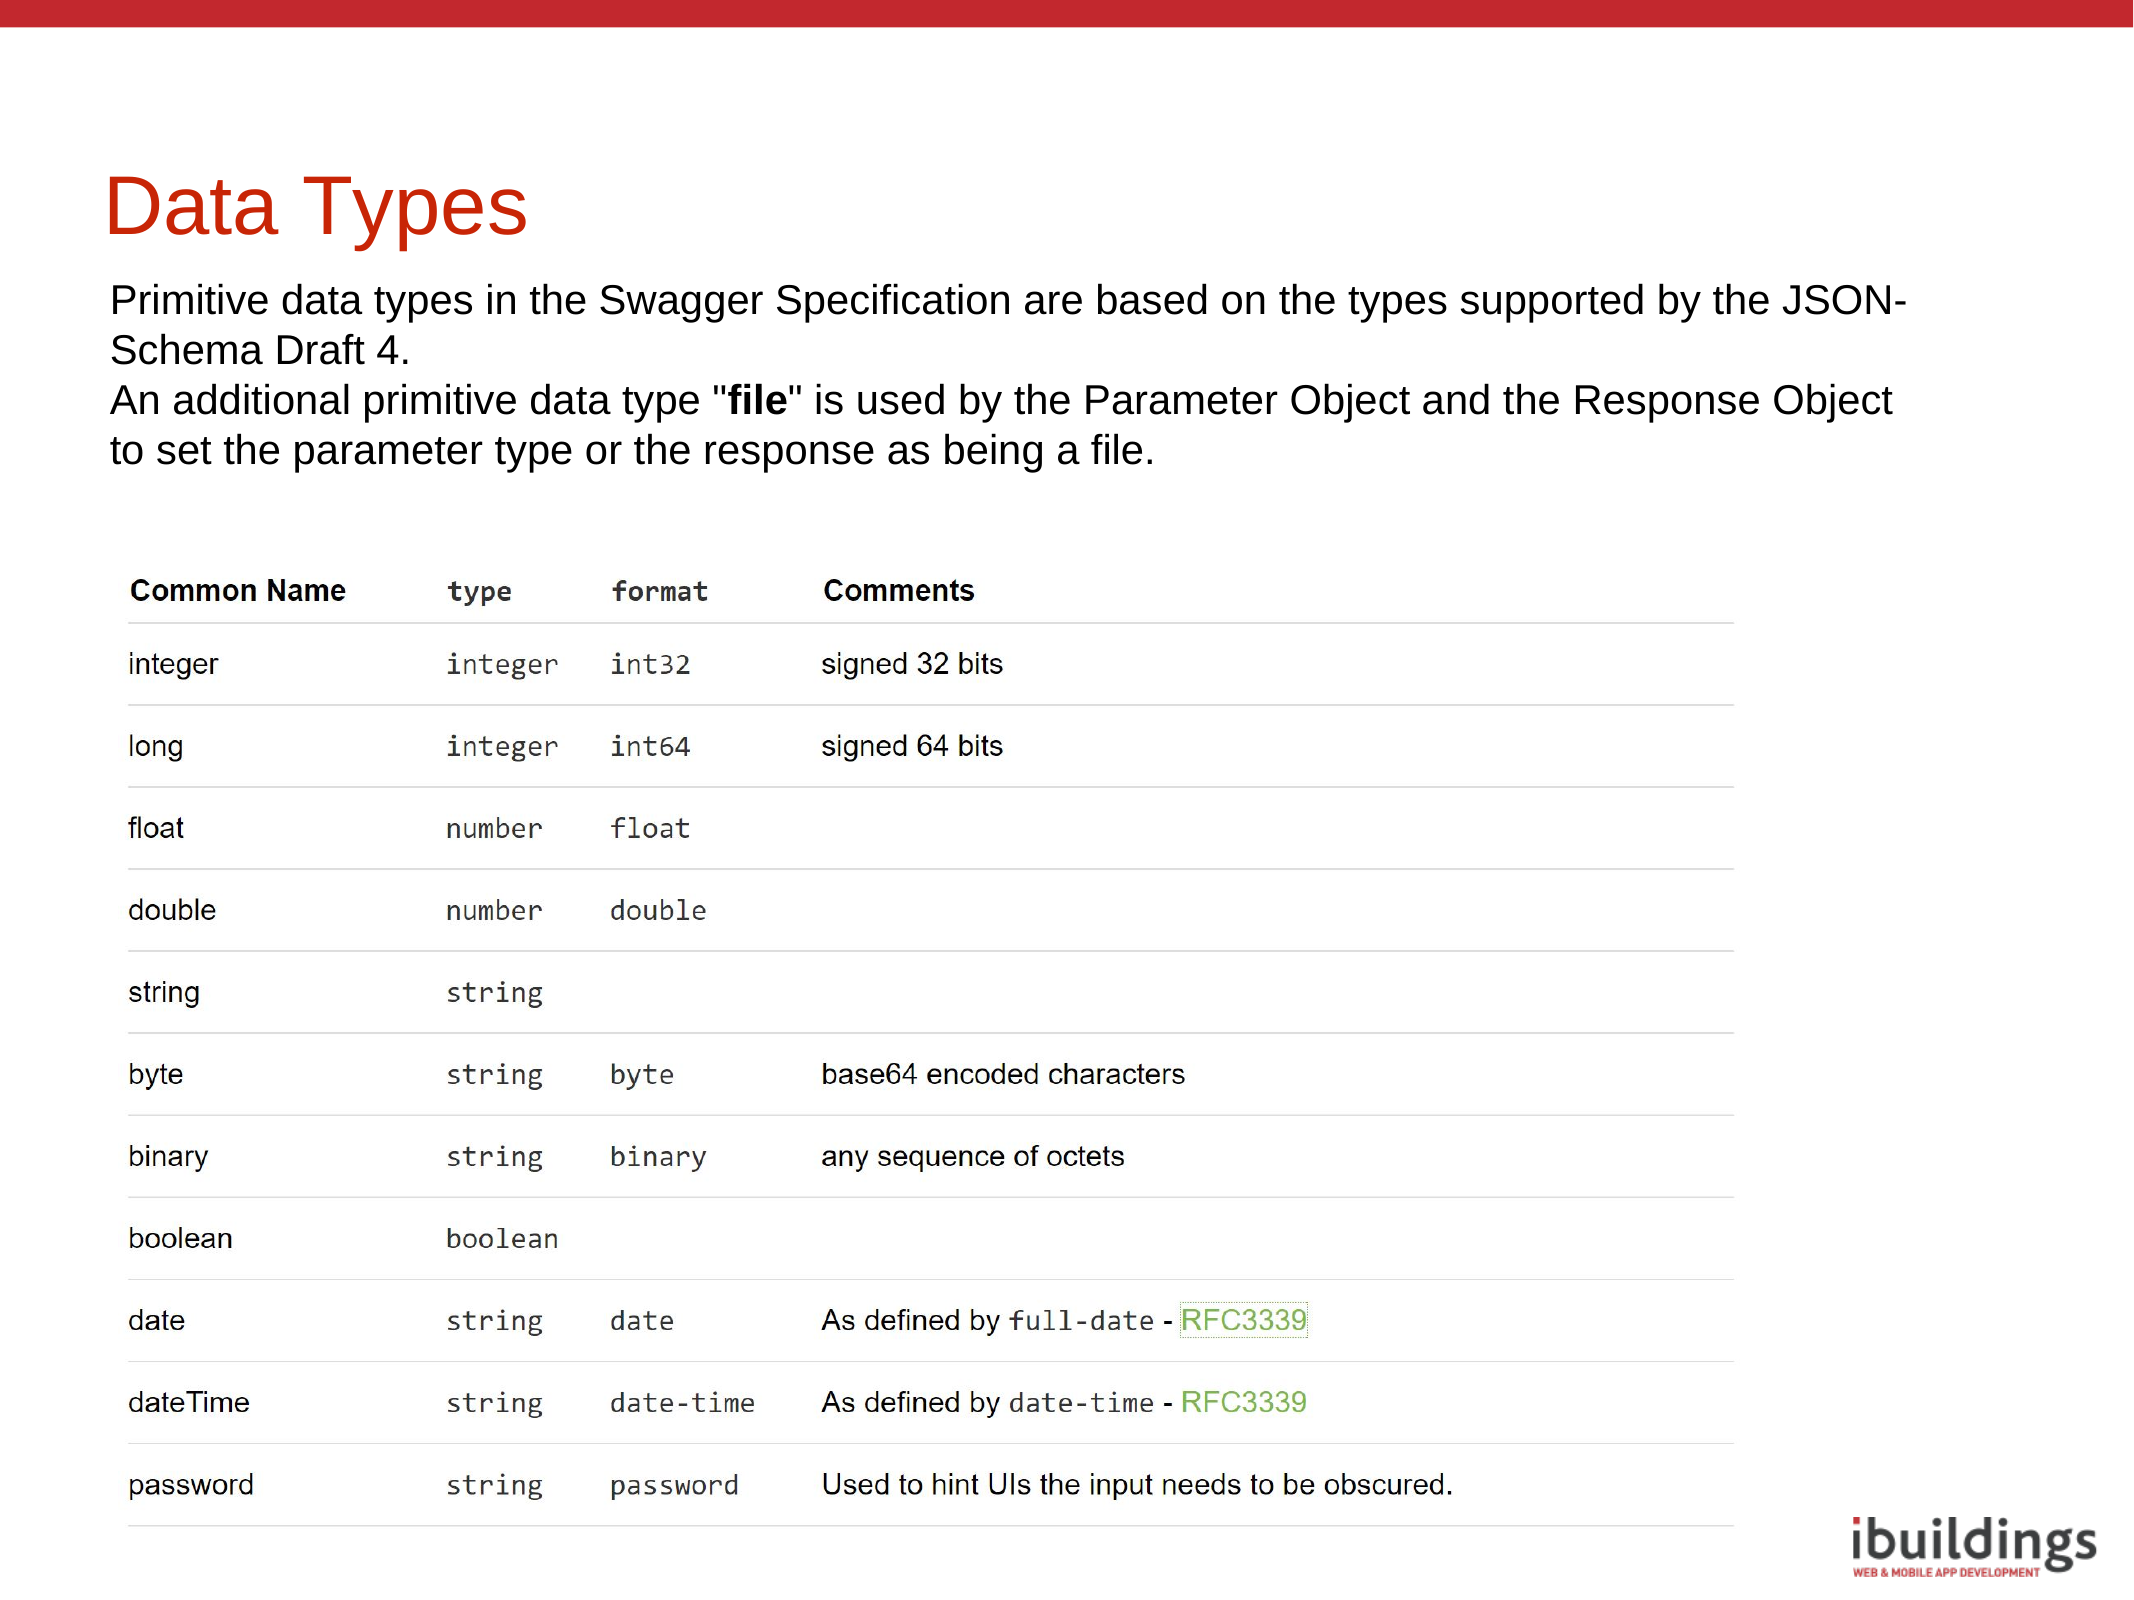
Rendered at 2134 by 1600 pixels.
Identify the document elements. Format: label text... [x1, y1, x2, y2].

text_box Primitive data types in the Swagger Specification are based on the types supported by the JSON-Schema Draft 4. An additional primitive data type "file" is used by the Parameter Object and the Response Object to set the parameter type or the response as being a file. [95, 265, 1949, 481]
picture [1853, 1517, 2099, 1577]
picture [118, 551, 1749, 1540]
title Data Types [95, 137, 1915, 265]
